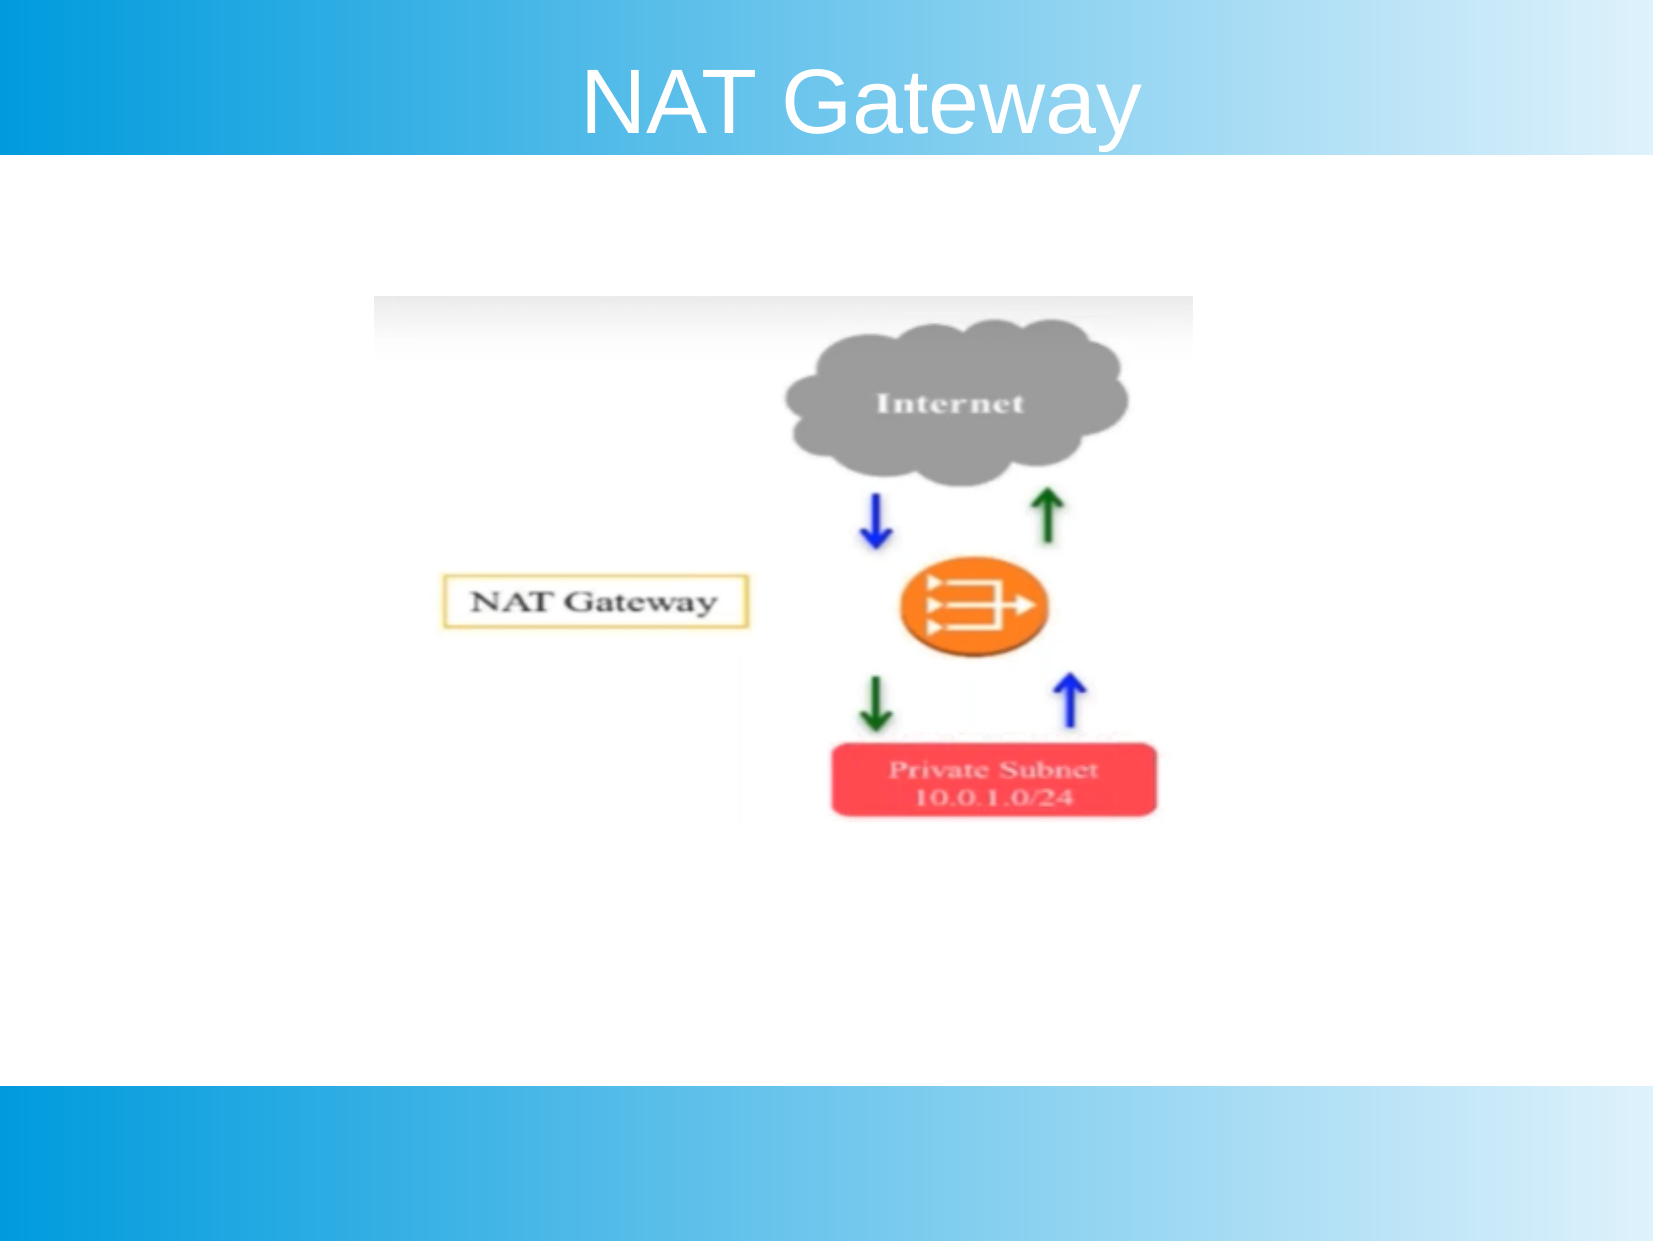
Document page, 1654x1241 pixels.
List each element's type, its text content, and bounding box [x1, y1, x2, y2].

picture [374, 296, 1193, 827]
title NAT Gateway [82, 49, 1571, 155]
